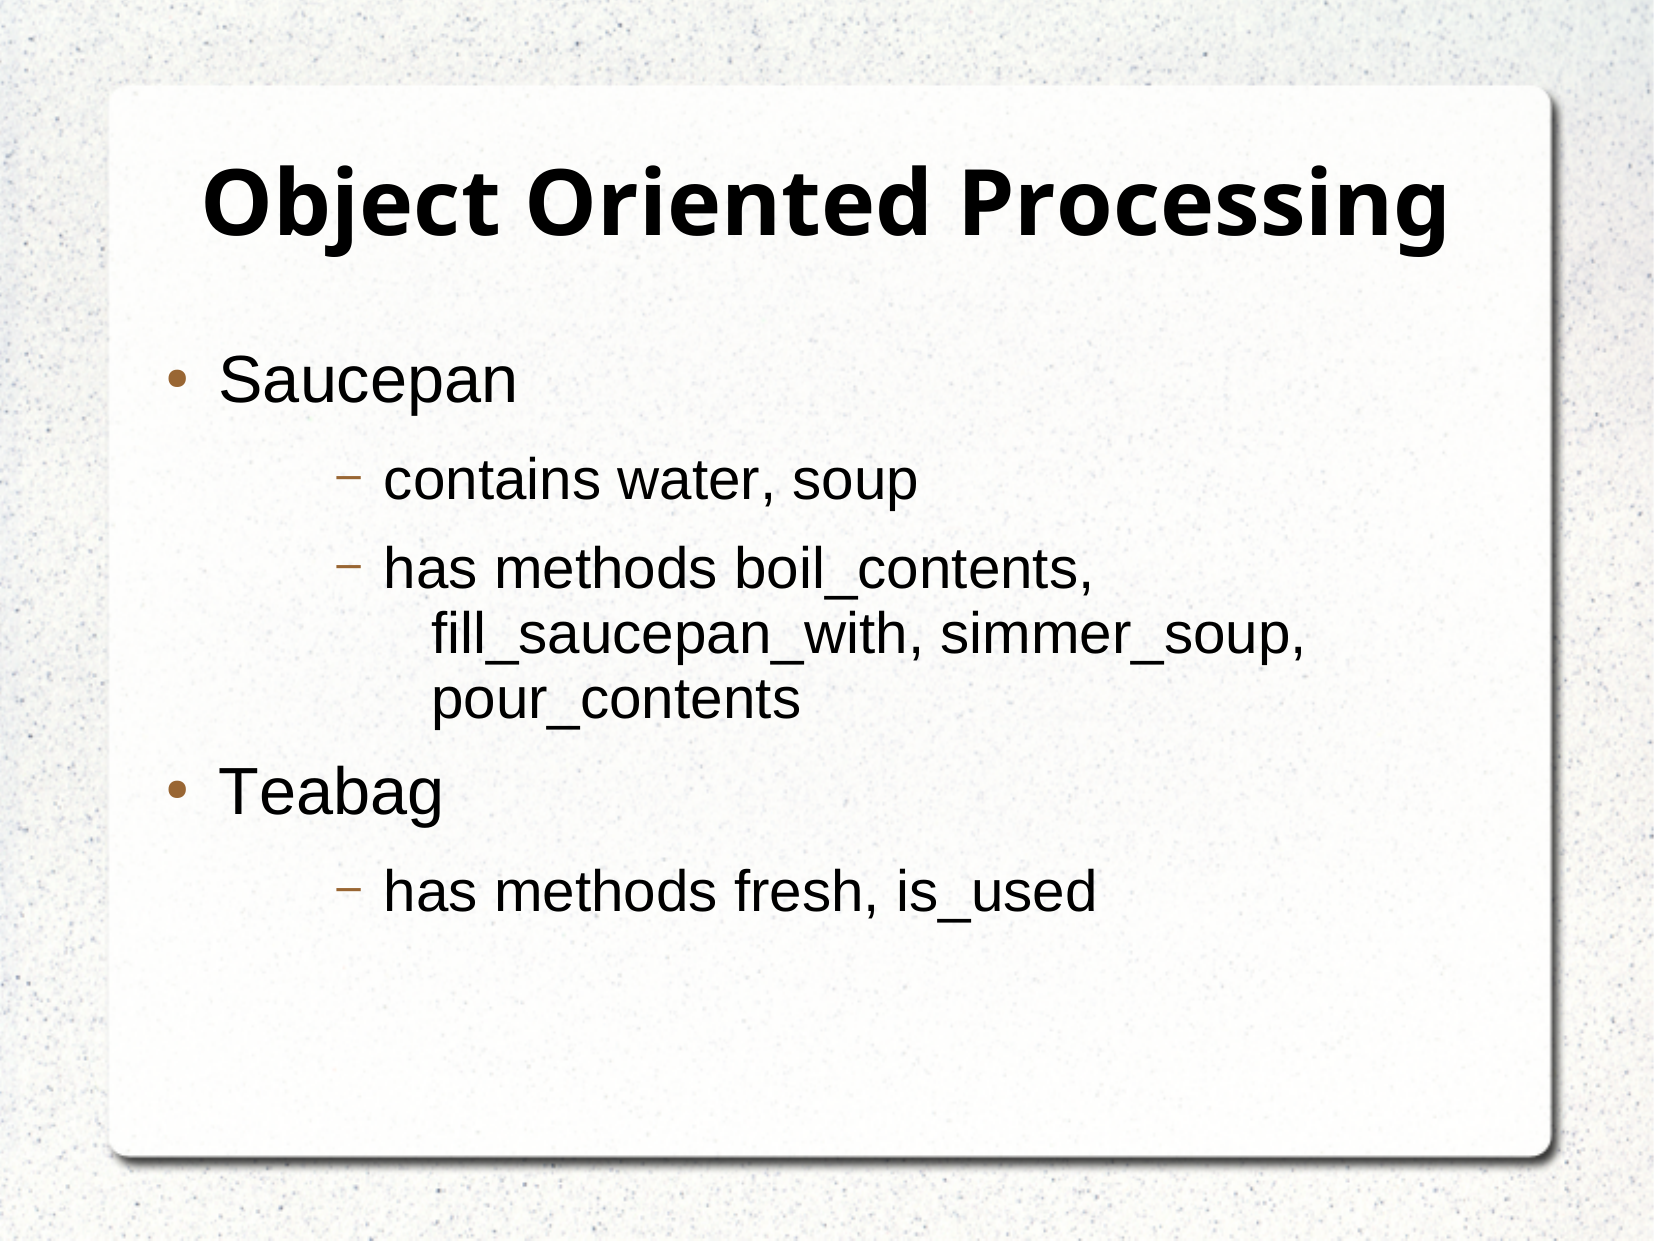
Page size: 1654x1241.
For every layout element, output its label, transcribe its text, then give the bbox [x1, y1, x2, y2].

list Saucepan contains water, soup has methods boil_contents, fill_saucepan_with, simmer_soup, pour_contents Teabag has methods fresh, is_used [147, 342, 1506, 978]
title Object Oriented Processing [118, 96, 1536, 304]
picture [0, 0, 1654, 1241]
